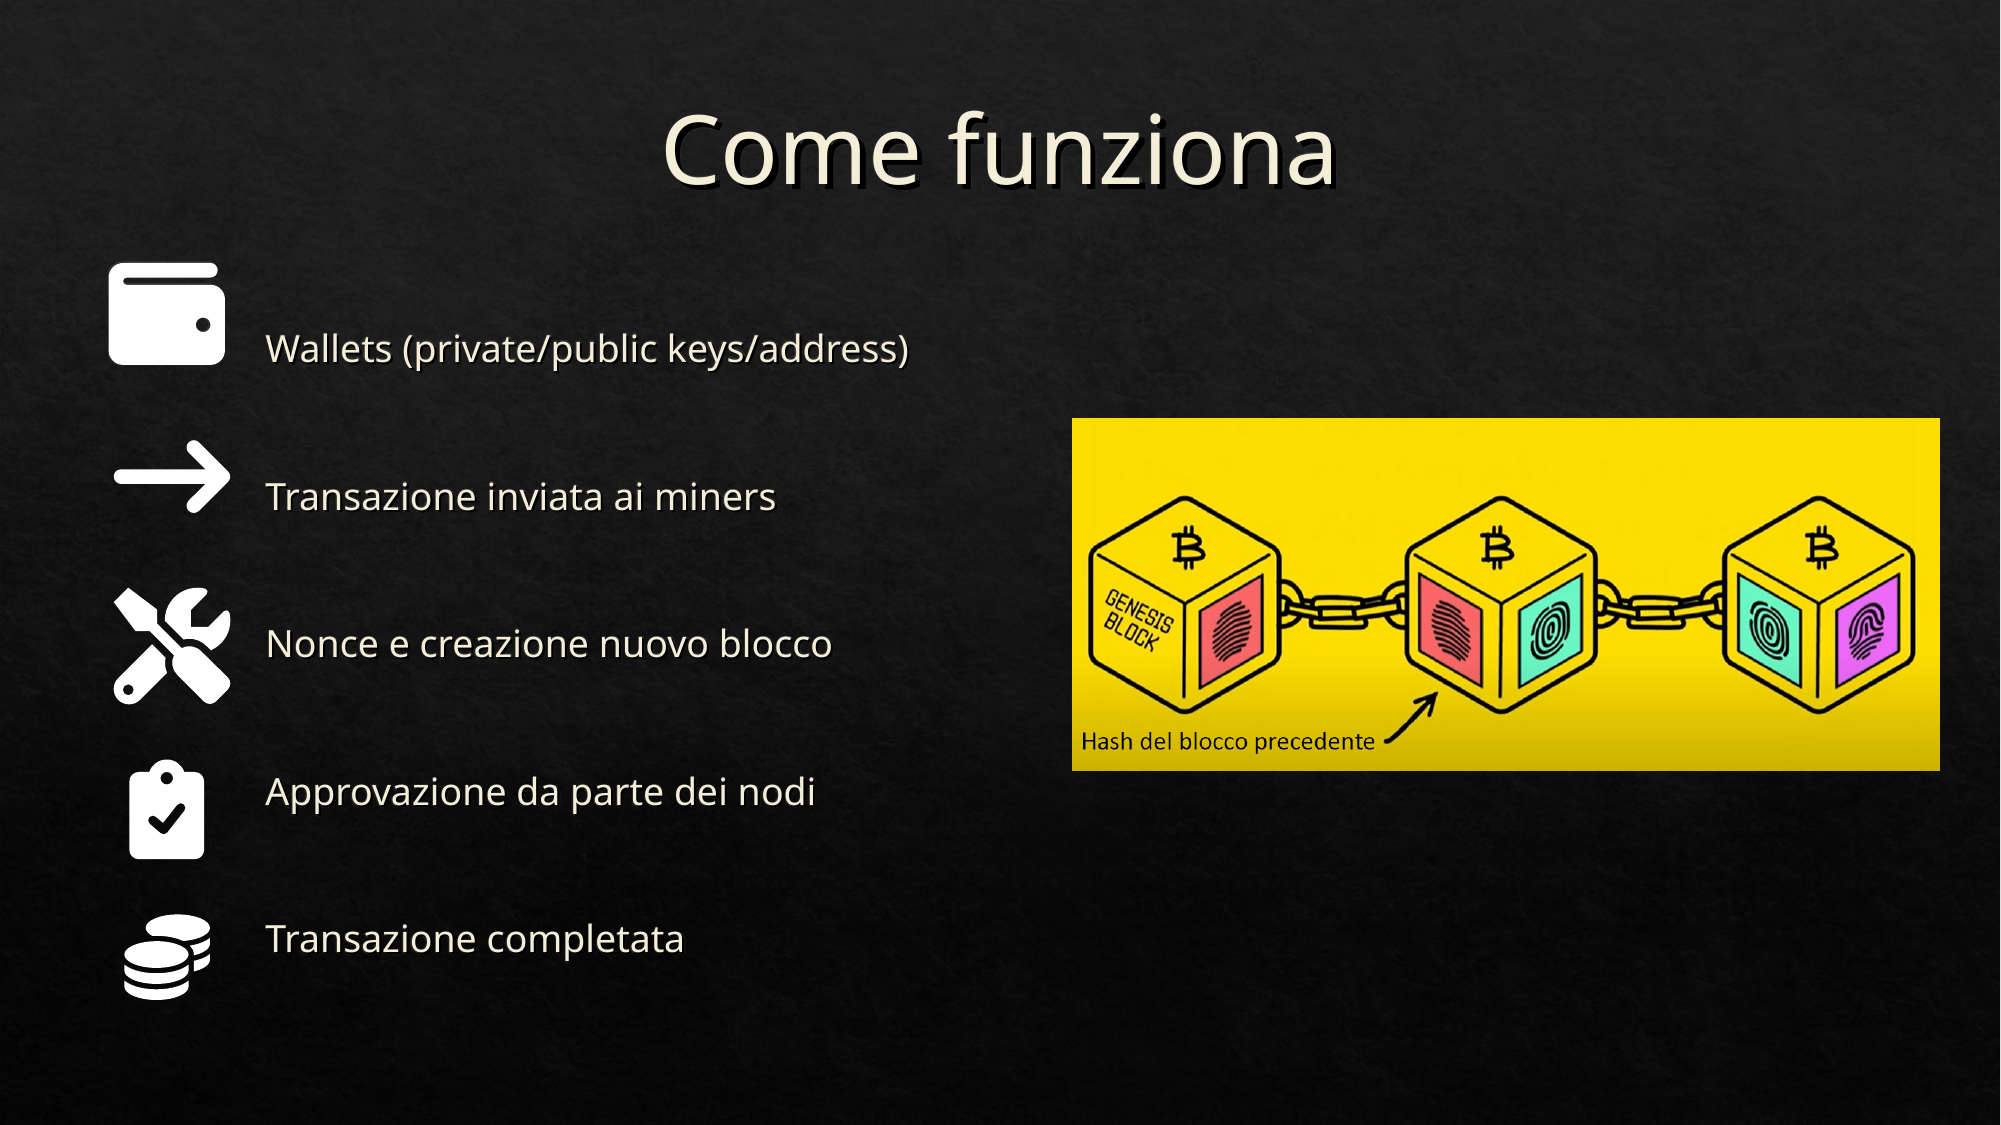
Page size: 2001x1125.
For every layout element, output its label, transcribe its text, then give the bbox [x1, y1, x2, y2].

picture [113, 418, 231, 535]
picture [108, 255, 226, 373]
picture [1072, 418, 1940, 771]
list Wallets (private/public keys/address) Transazione inviata ai miners Nonce e creazione nuovo blocco Approvazione da parte dei nodi Transazione completata [250, 227, 1048, 1039]
title Come funziona [0, 50, 2000, 258]
picture [129, 759, 205, 860]
picture [113, 587, 231, 705]
picture [124, 914, 211, 1001]
